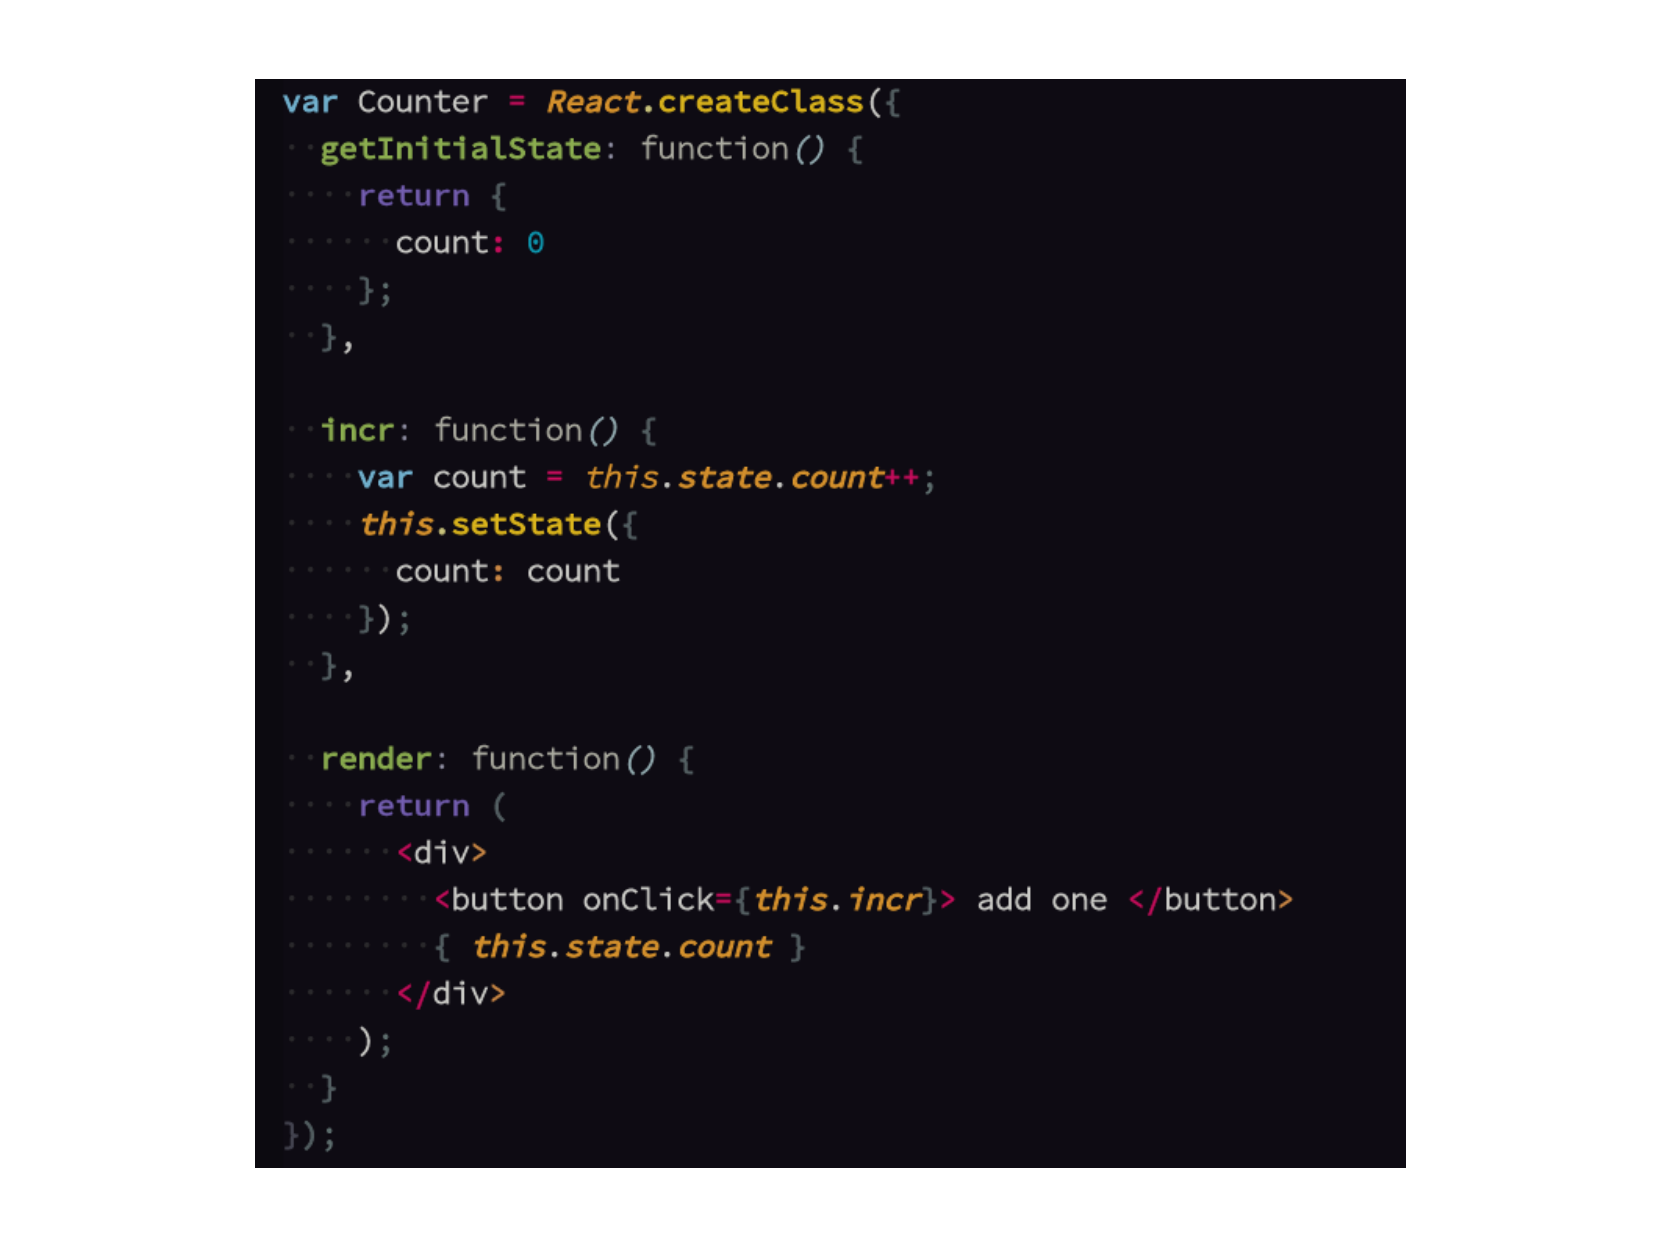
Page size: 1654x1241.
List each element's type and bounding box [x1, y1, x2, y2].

picture [255, 79, 1406, 1168]
